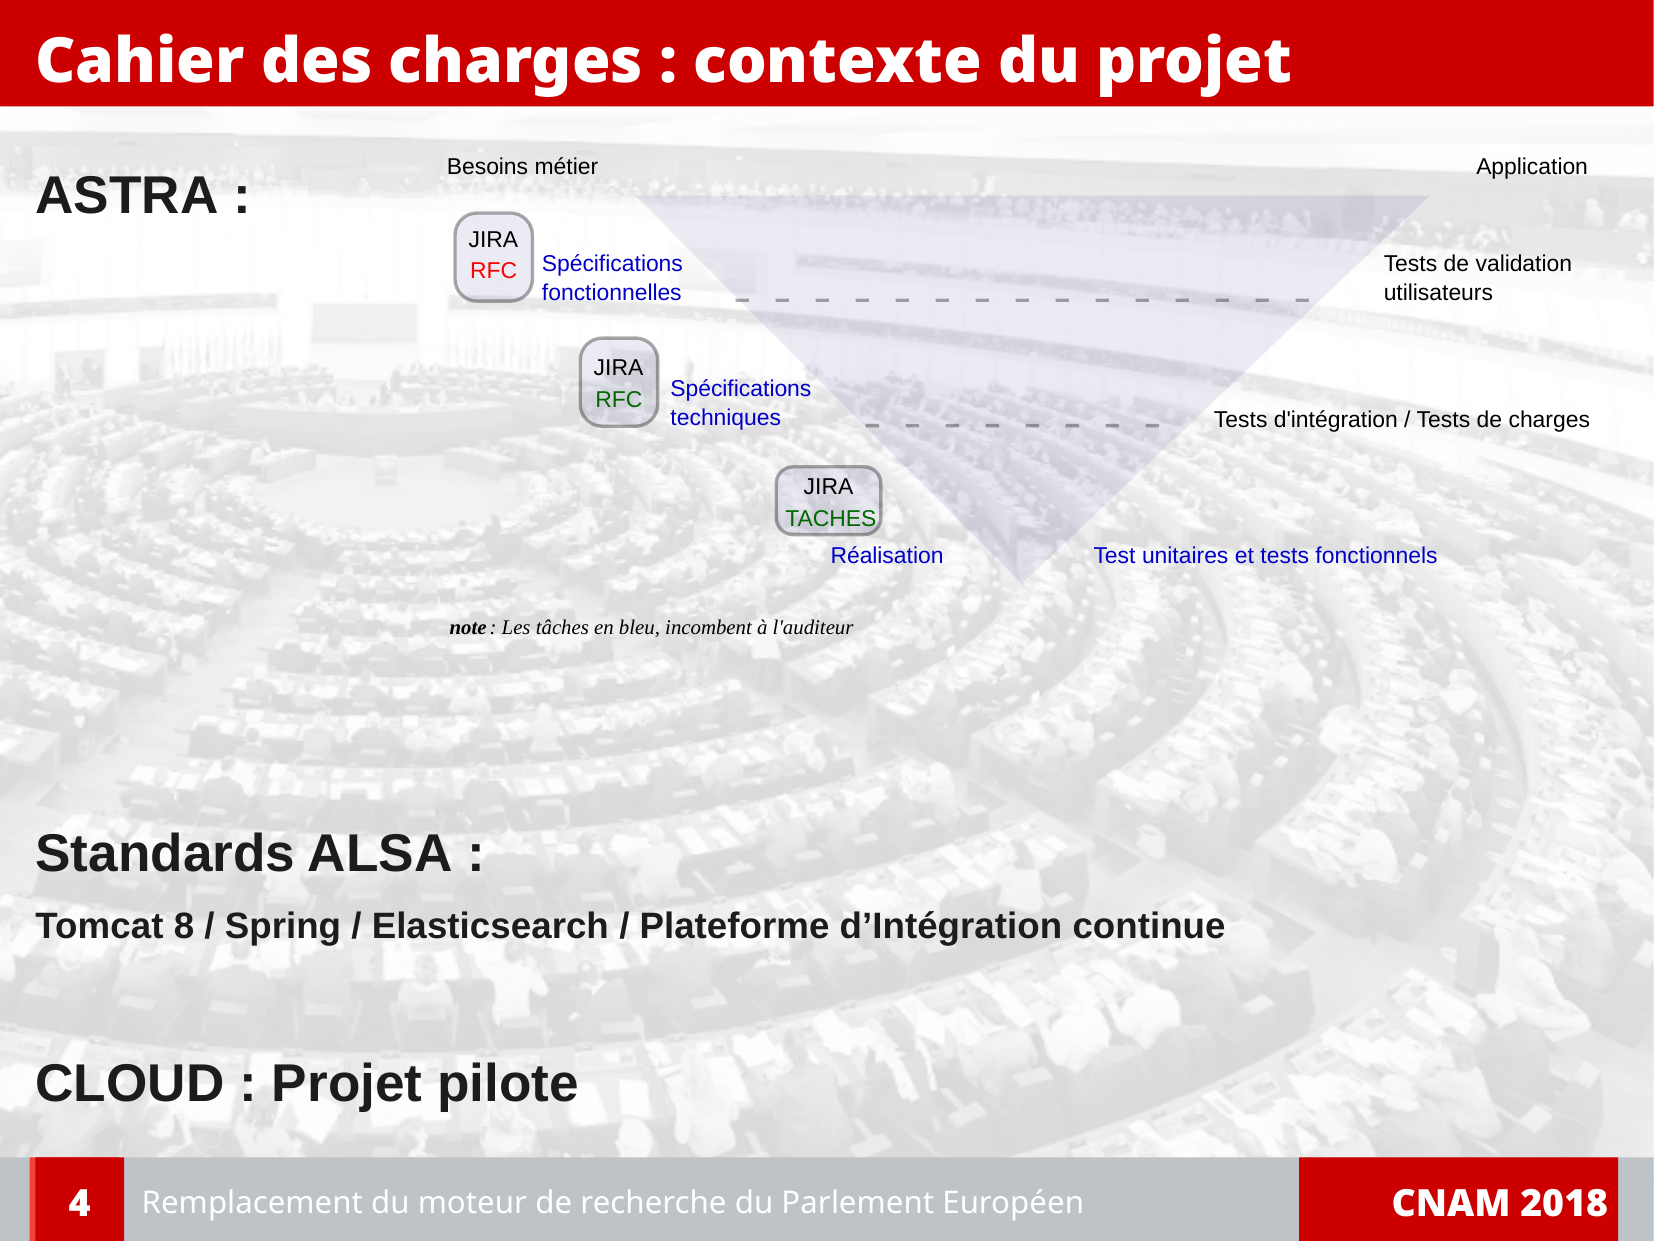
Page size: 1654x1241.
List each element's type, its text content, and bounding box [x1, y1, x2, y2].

list ASTRA : Standards ALSA : Tomcat 8 / Spring / Elasticsearch / Plateforme d’Intégration continue CLOUD : Projet pilote [35, 165, 1619, 1123]
picture [0, 107, 1654, 1157]
title Cahier des charges : contexte du projet [35, 0, 1571, 101]
